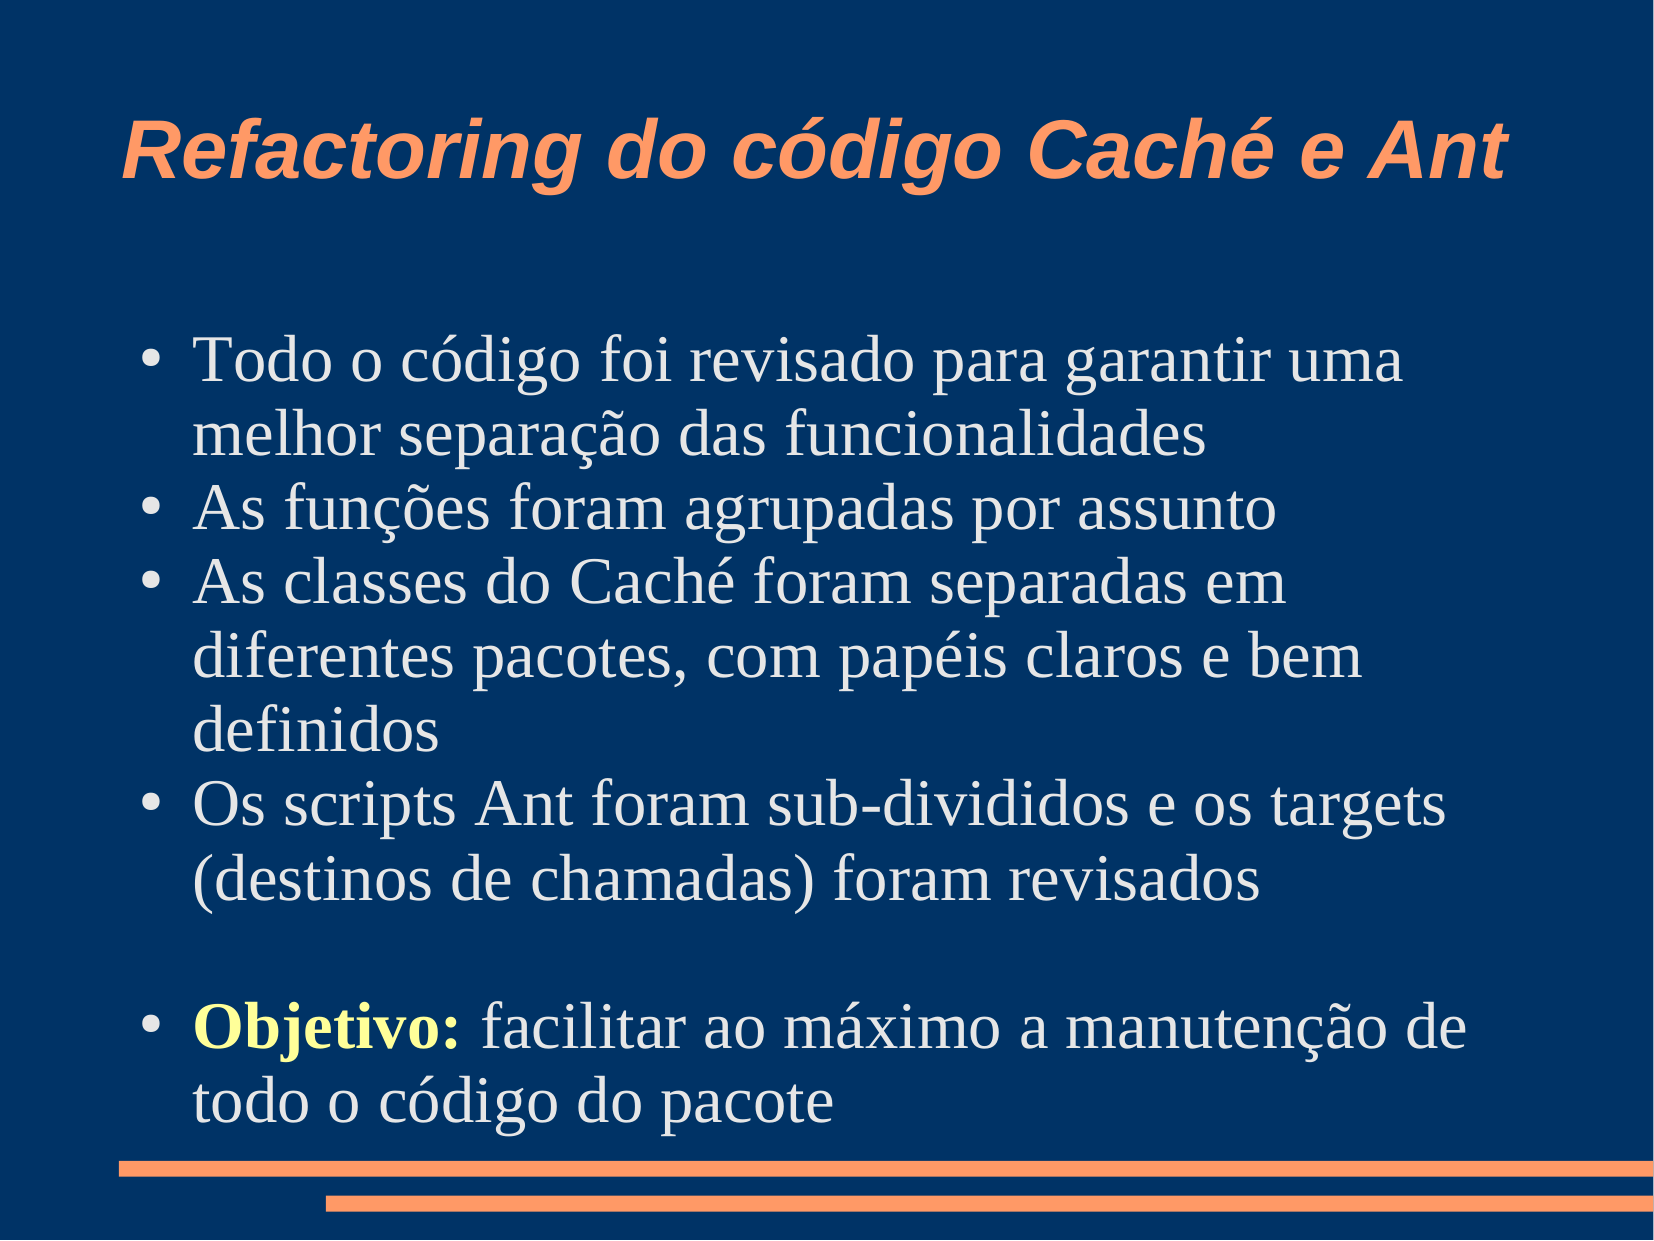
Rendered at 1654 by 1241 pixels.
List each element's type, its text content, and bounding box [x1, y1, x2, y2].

title Refactoring do código Caché e Ant [121, 53, 1534, 246]
list Todo o código foi revisado para garantir uma melhor separação das funcionalidades As funções foram agrupadas por assunto As classes do Caché foram separadas em diferentes pacotes, com papéis claros e bem definidos Os scripts Ant foram sub-divididos e os targets (destinos de chamadas) foram revisados Objetivo: facilitar ao máximo a manutenção de todo o código do pacote [121, 322, 1561, 1137]
